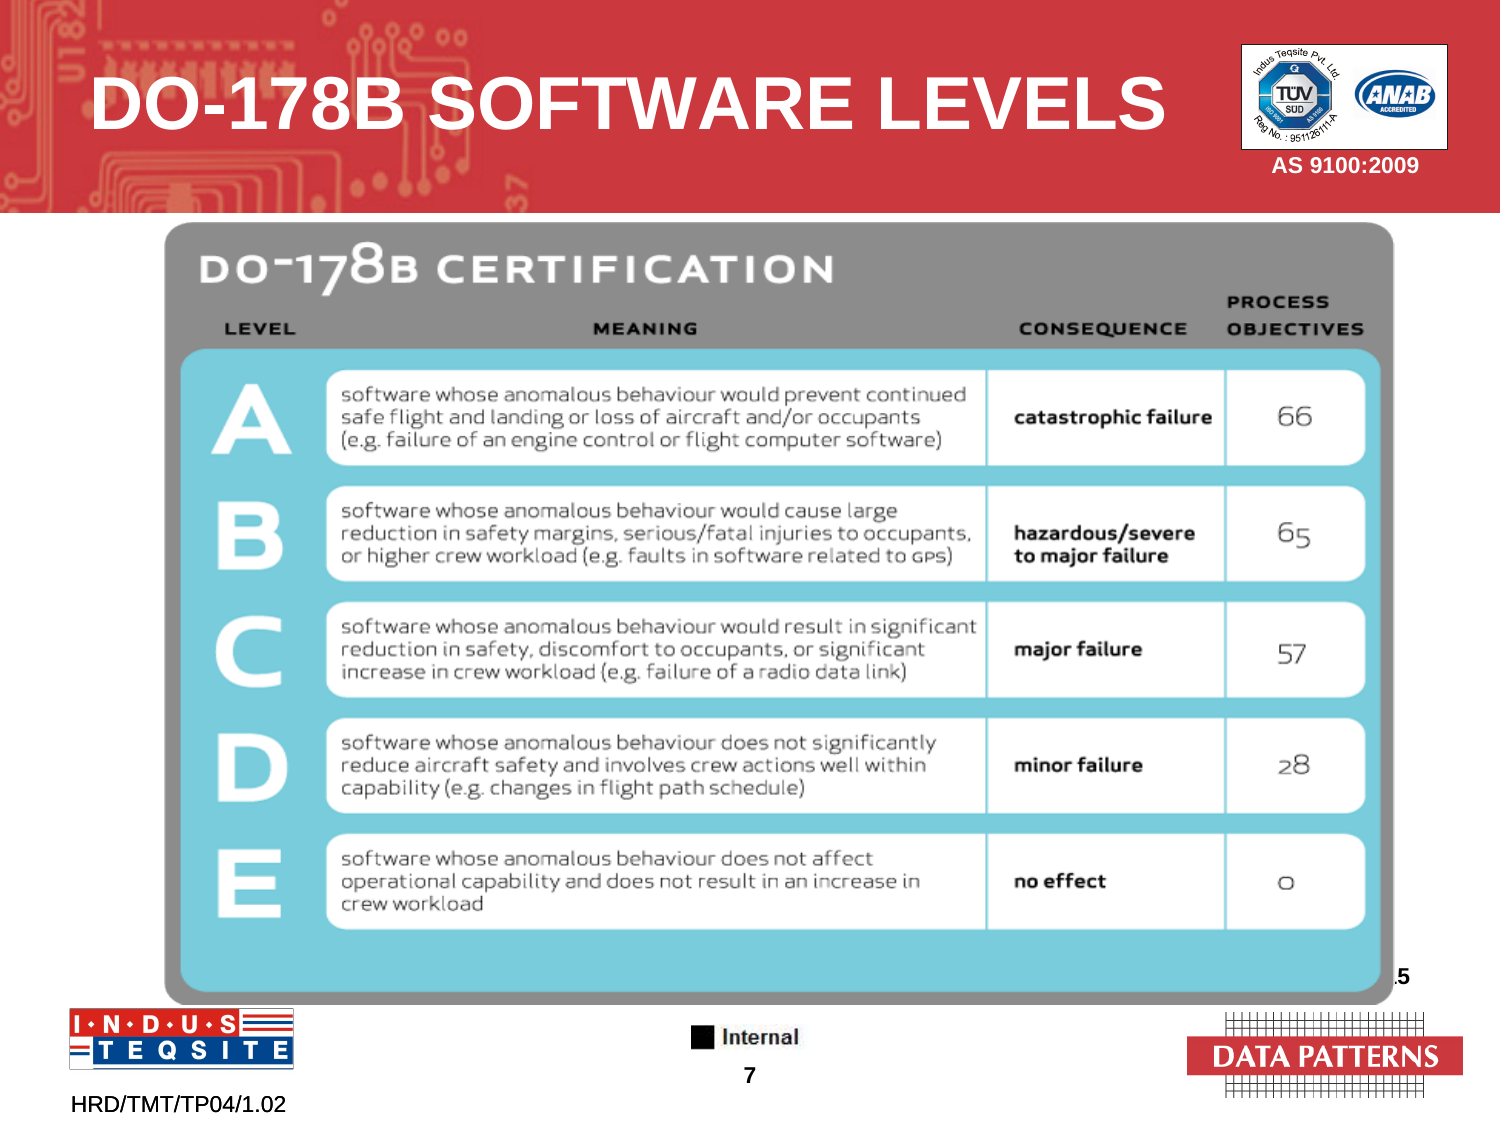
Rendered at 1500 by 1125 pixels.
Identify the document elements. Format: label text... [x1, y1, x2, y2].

picture [0, 0, 1500, 213]
picture [1187, 1012, 1463, 1098]
text_box DO-178B SOFTWARE LEVELS [75, 47, 1238, 180]
picture [164, 222, 1395, 1006]
picture [69, 1008, 295, 1074]
picture [691, 1024, 809, 1051]
